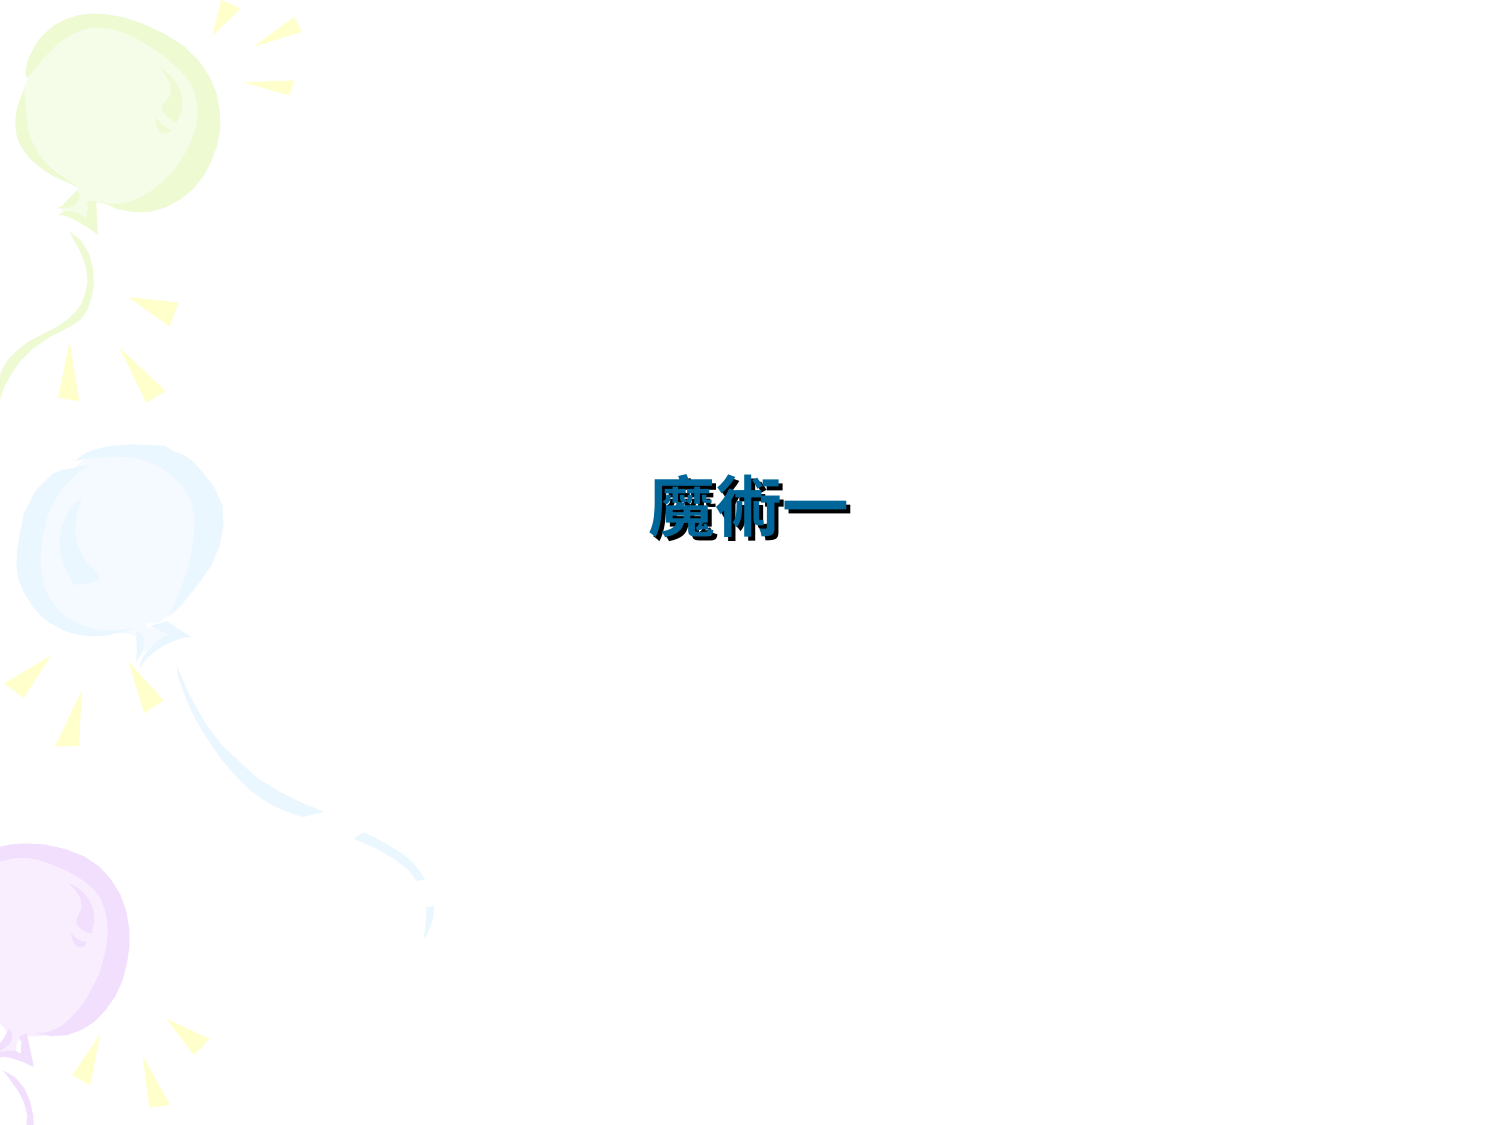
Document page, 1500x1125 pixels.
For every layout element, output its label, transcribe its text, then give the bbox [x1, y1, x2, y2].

subtitle 魔術一 [72, 16, 1426, 994]
